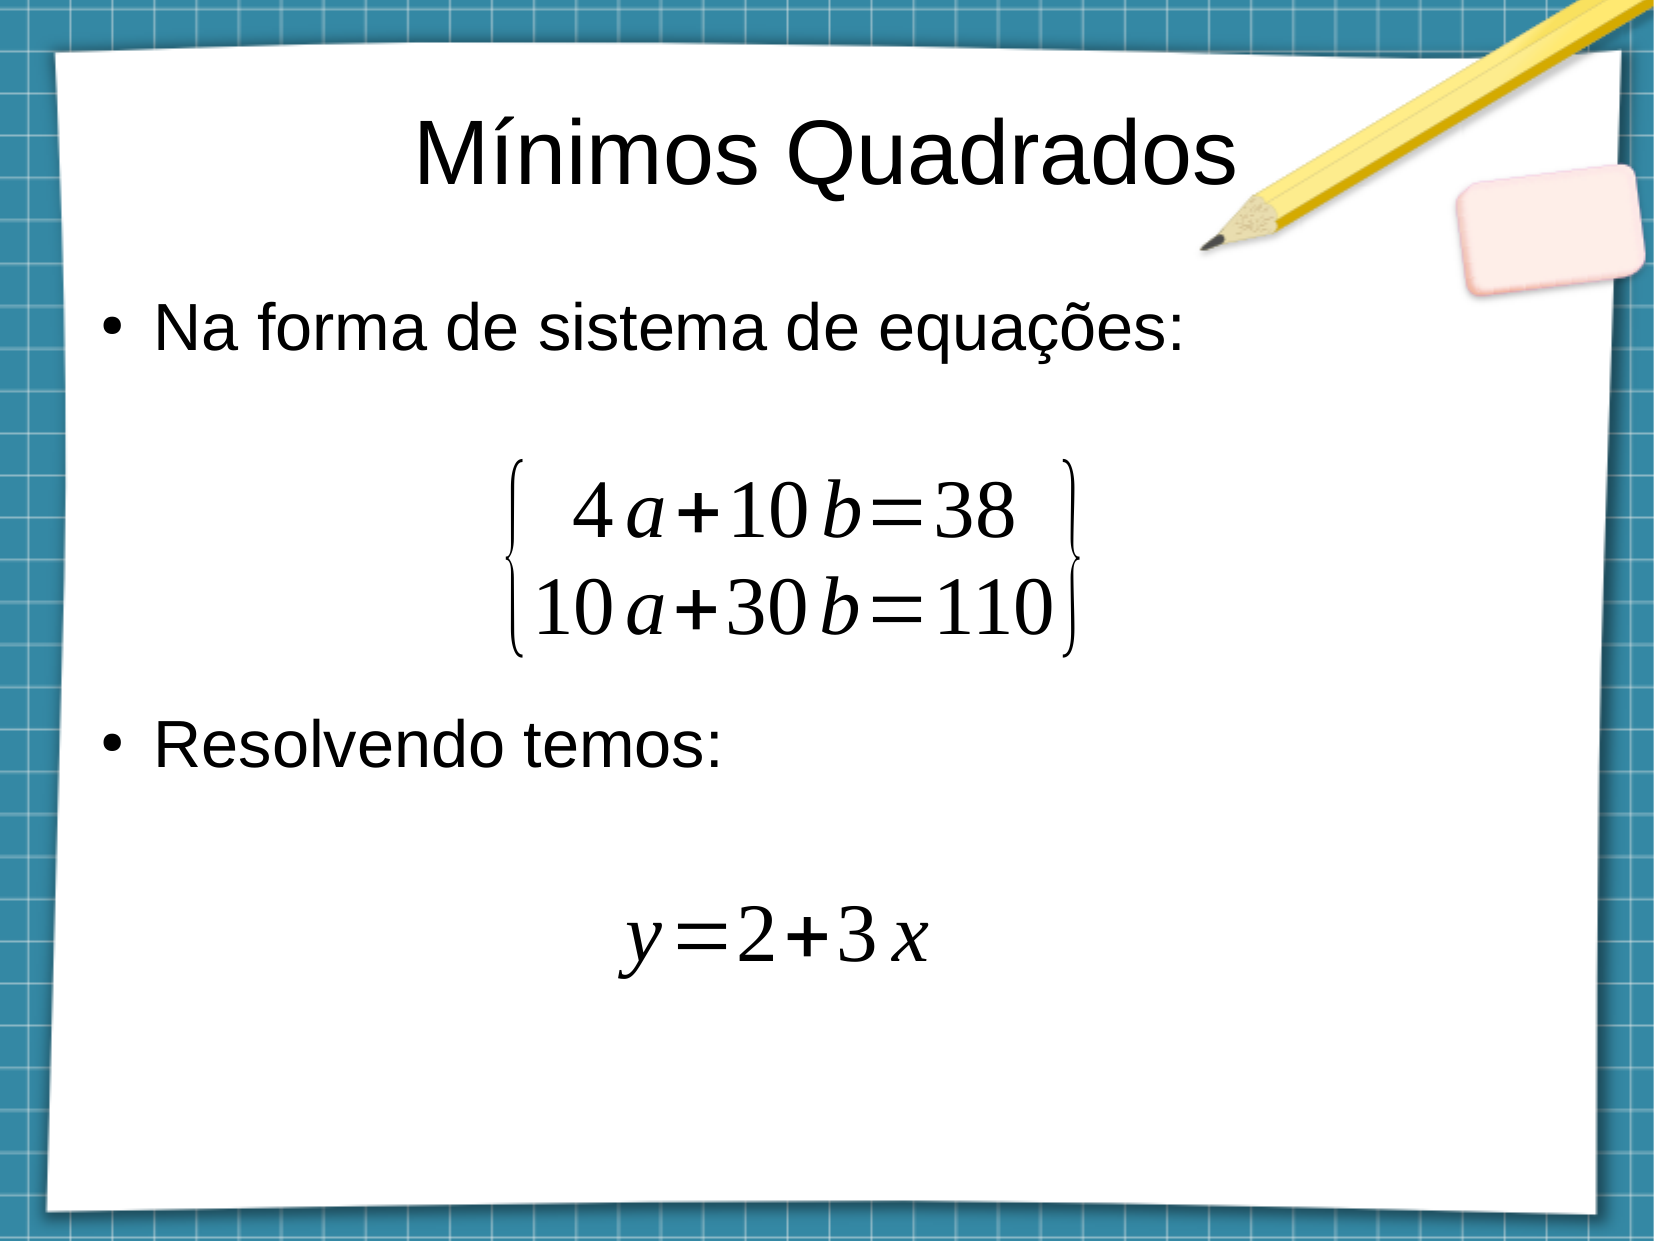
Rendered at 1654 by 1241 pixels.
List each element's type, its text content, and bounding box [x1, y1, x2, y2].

picture [0, 0, 1654, 1241]
list Na forma de sistema de equações: Resolvendo temos: [82, 290, 1571, 1010]
chart [496, 454, 1099, 662]
chart [608, 888, 940, 981]
title Mínimos Quadrados [82, 49, 1571, 257]
